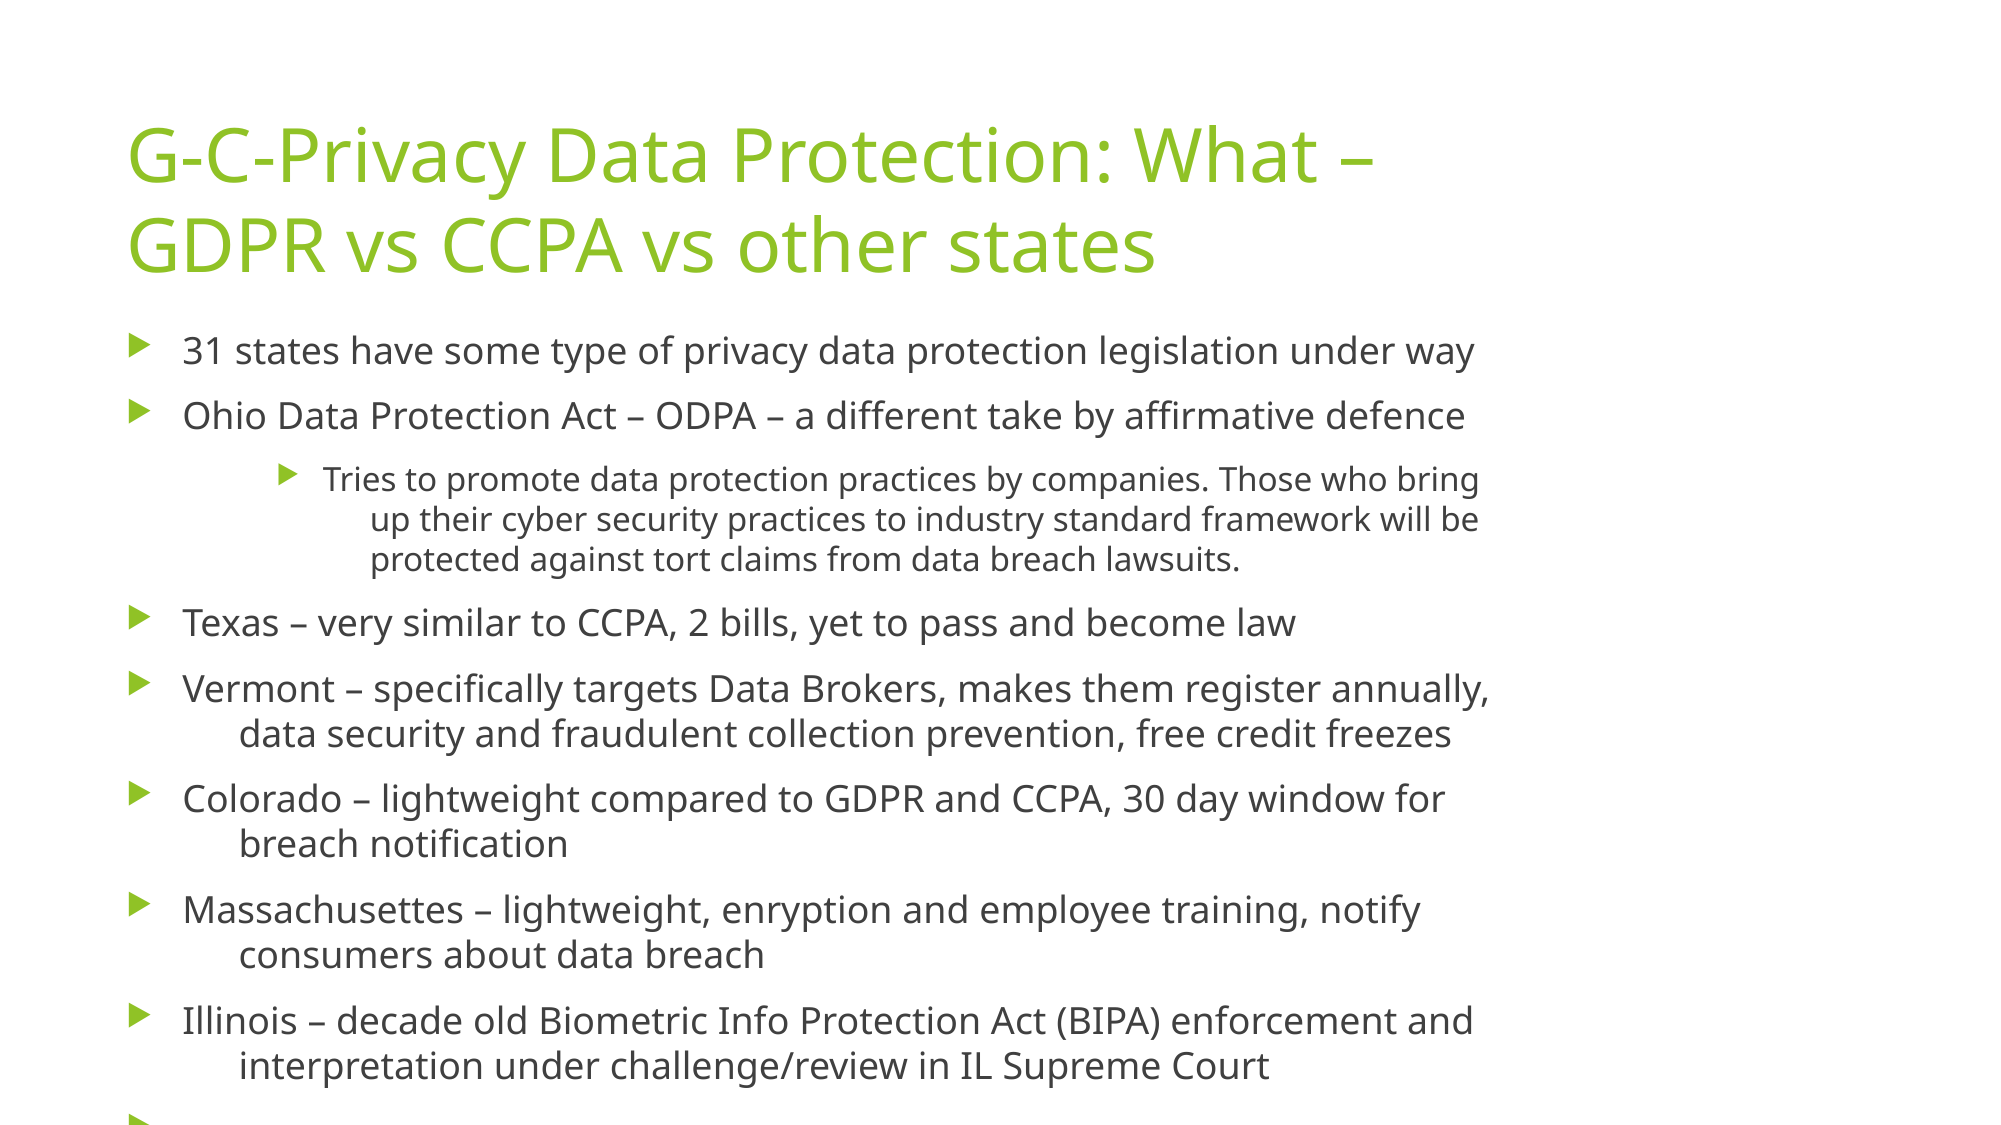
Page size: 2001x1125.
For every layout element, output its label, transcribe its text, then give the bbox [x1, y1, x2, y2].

title G-C-Privacy Data Protection: What – GDPR vs CCPA vs other states [111, 99, 1522, 317]
list 31 states have some type of privacy data protection legislation under way Ohio Data Protection Act – ODPA – a different take by affirmative defence Tries to promote data protection practices by companies. Those who bring up their cyber security practices to industry standard framework will be protected against tort claims from data breach lawsuits. Texas – very similar to CCPA, 2 bills, yet to pass and become law Vermont – specifically targets Data Brokers, makes them register annually, data security and fraudulent collection prevention, free credit freezes Colorado – lightweight compared to GDPR and CCPA, 30 day window for breach notification Massachusettes – lightweight, enryption and employee training, notify consumers about data breach Illinois – decade old Biometric Info Protection Act (BIPA) enforcement and interpretation under challenge/review in IL Supreme Court [111, 319, 1522, 1114]
